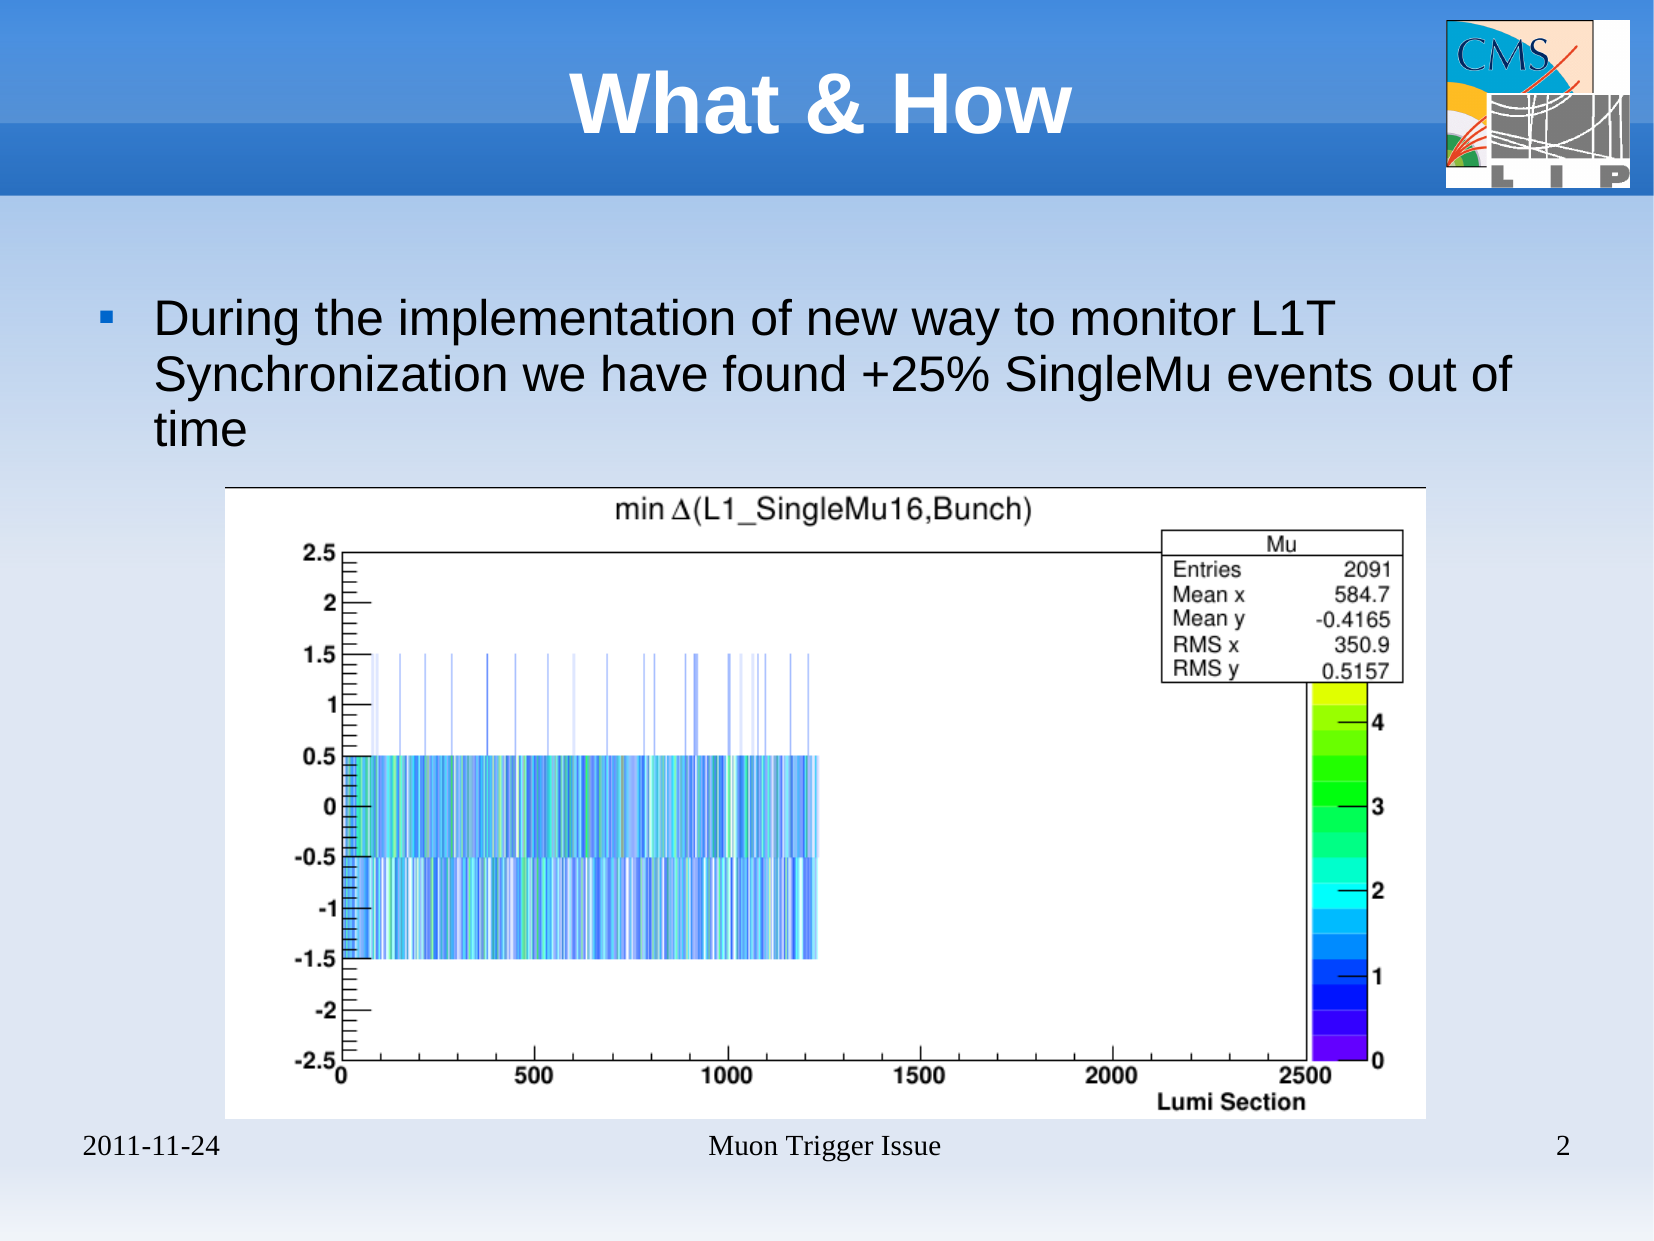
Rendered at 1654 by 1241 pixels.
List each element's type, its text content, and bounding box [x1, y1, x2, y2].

picture [0, 0, 1654, 1241]
title What & How [76, 0, 1565, 208]
list During the implementation of new way to monitor L1T Synchronization we have found +25% SingleMu events out of time [82, 290, 1571, 526]
